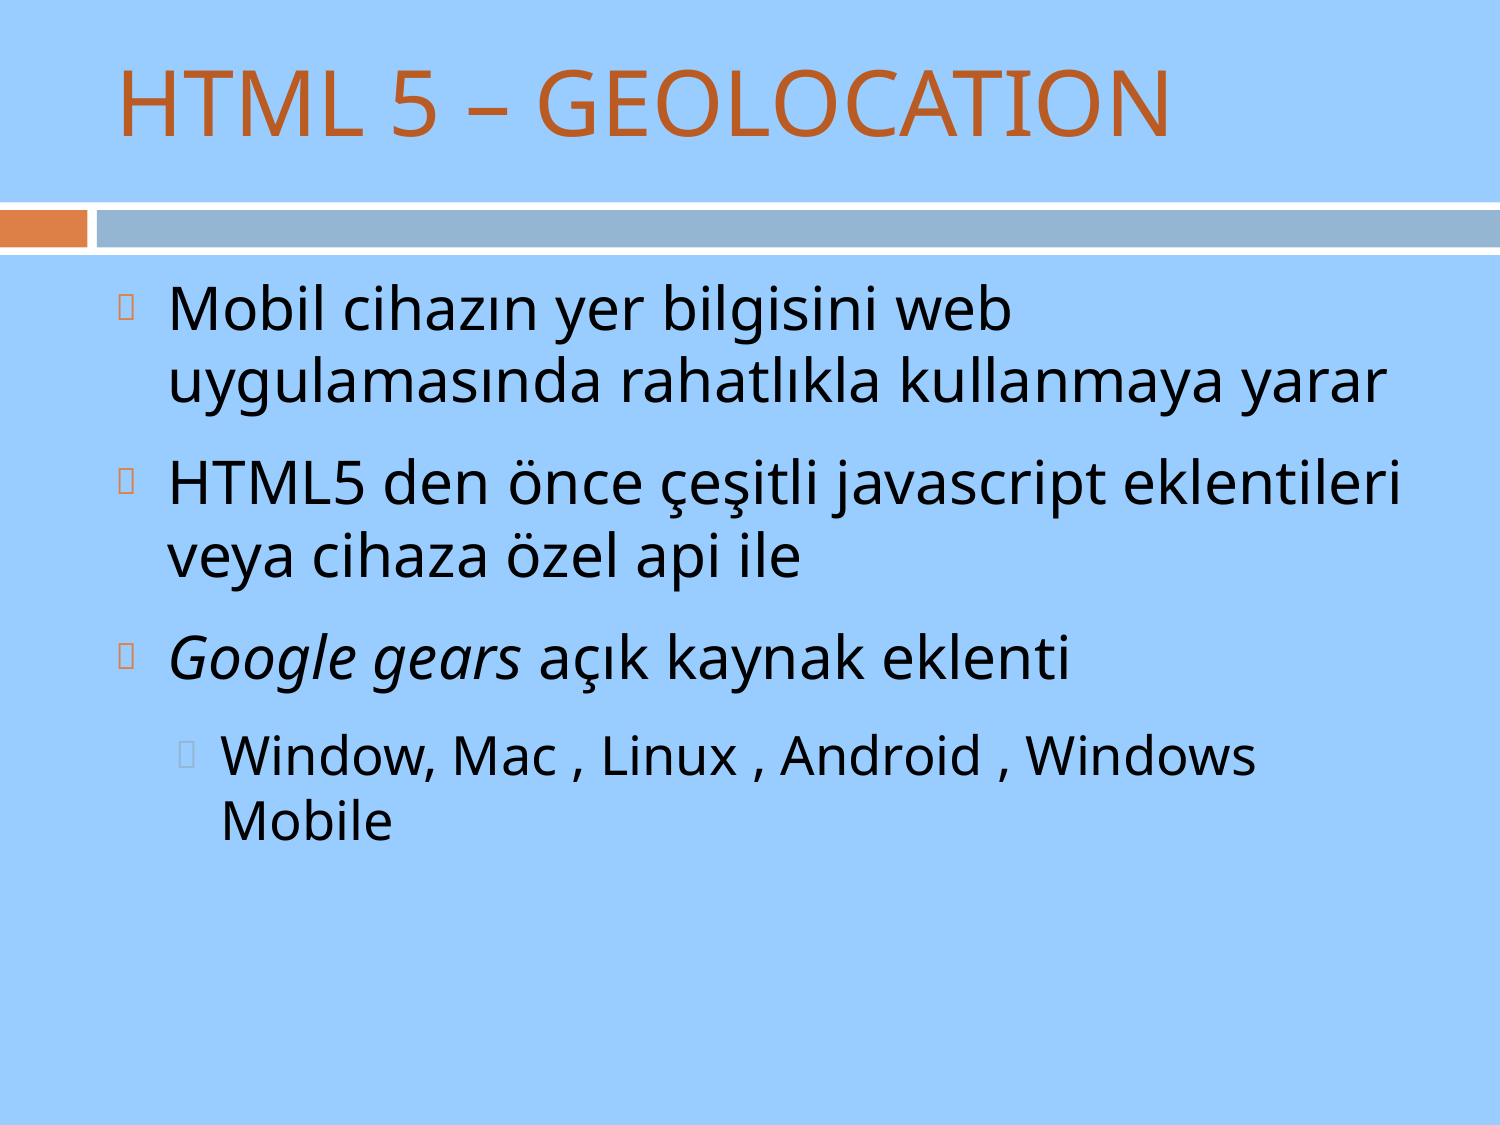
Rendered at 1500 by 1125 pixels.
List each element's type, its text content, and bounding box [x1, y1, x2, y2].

title HTML 5 – GEOLOCATION [100, 37, 1438, 200]
list Mobil cihazın yer bilgisini web uygulamasında rahatlıkla kullanmaya yarar HTML5 den önce çeşitli javascript eklentileri veya cihaza özel api ile Google gears açık kaynak eklenti Window, Mac , Linux , Android , Windows Mobile [100, 262, 1438, 1000]
